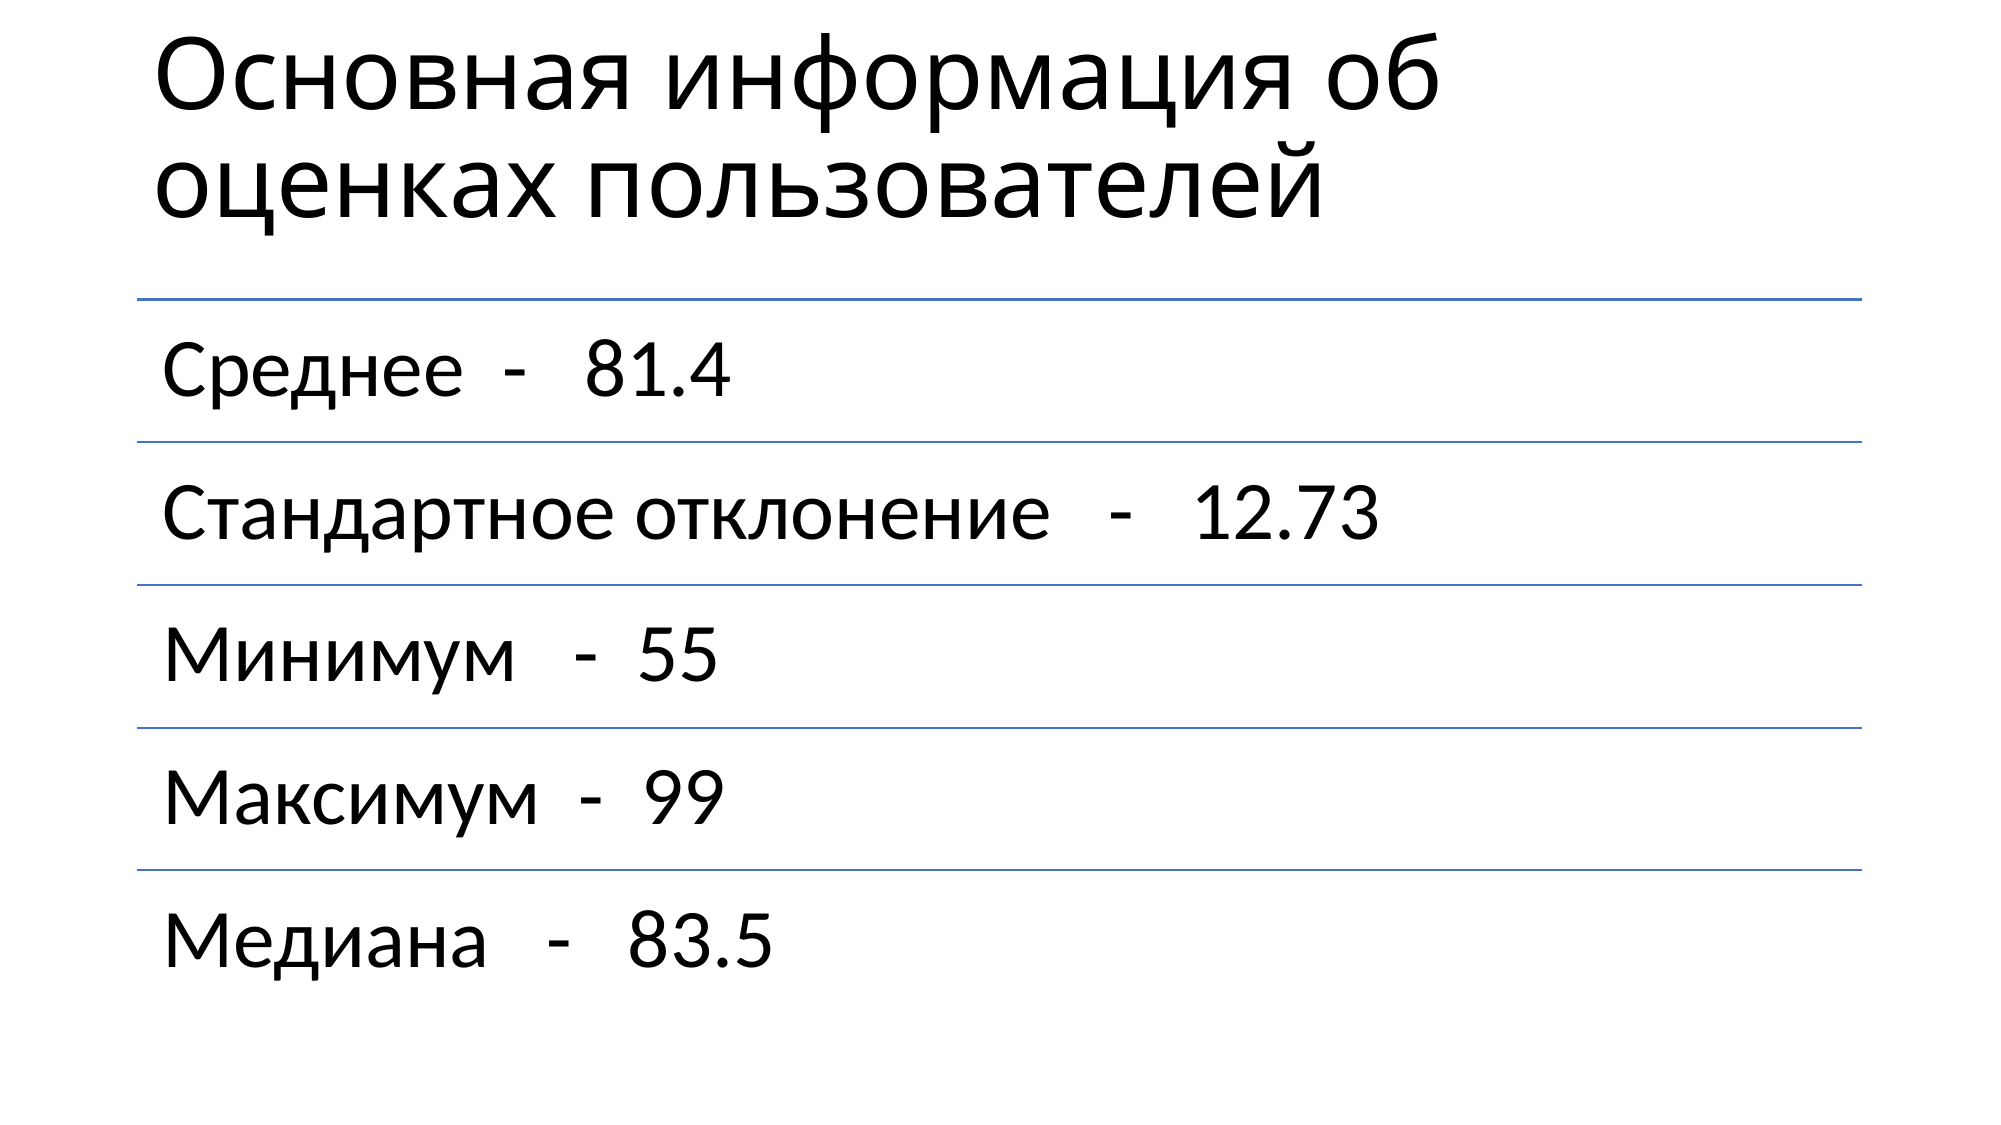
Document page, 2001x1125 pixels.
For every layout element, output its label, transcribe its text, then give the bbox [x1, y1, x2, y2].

title Основная информация об оценках пользователей [137, 50, 1863, 299]
text_box Стандартное отклонение - 12.73 [137, 442, 1863, 585]
text_box Максимум - 99 [137, 727, 1863, 870]
text_box Медиана - 83.5 [137, 870, 1863, 1014]
text_box Среднее - 81.4 [137, 299, 1863, 442]
text_box Минимум - 55 [137, 585, 1863, 727]
